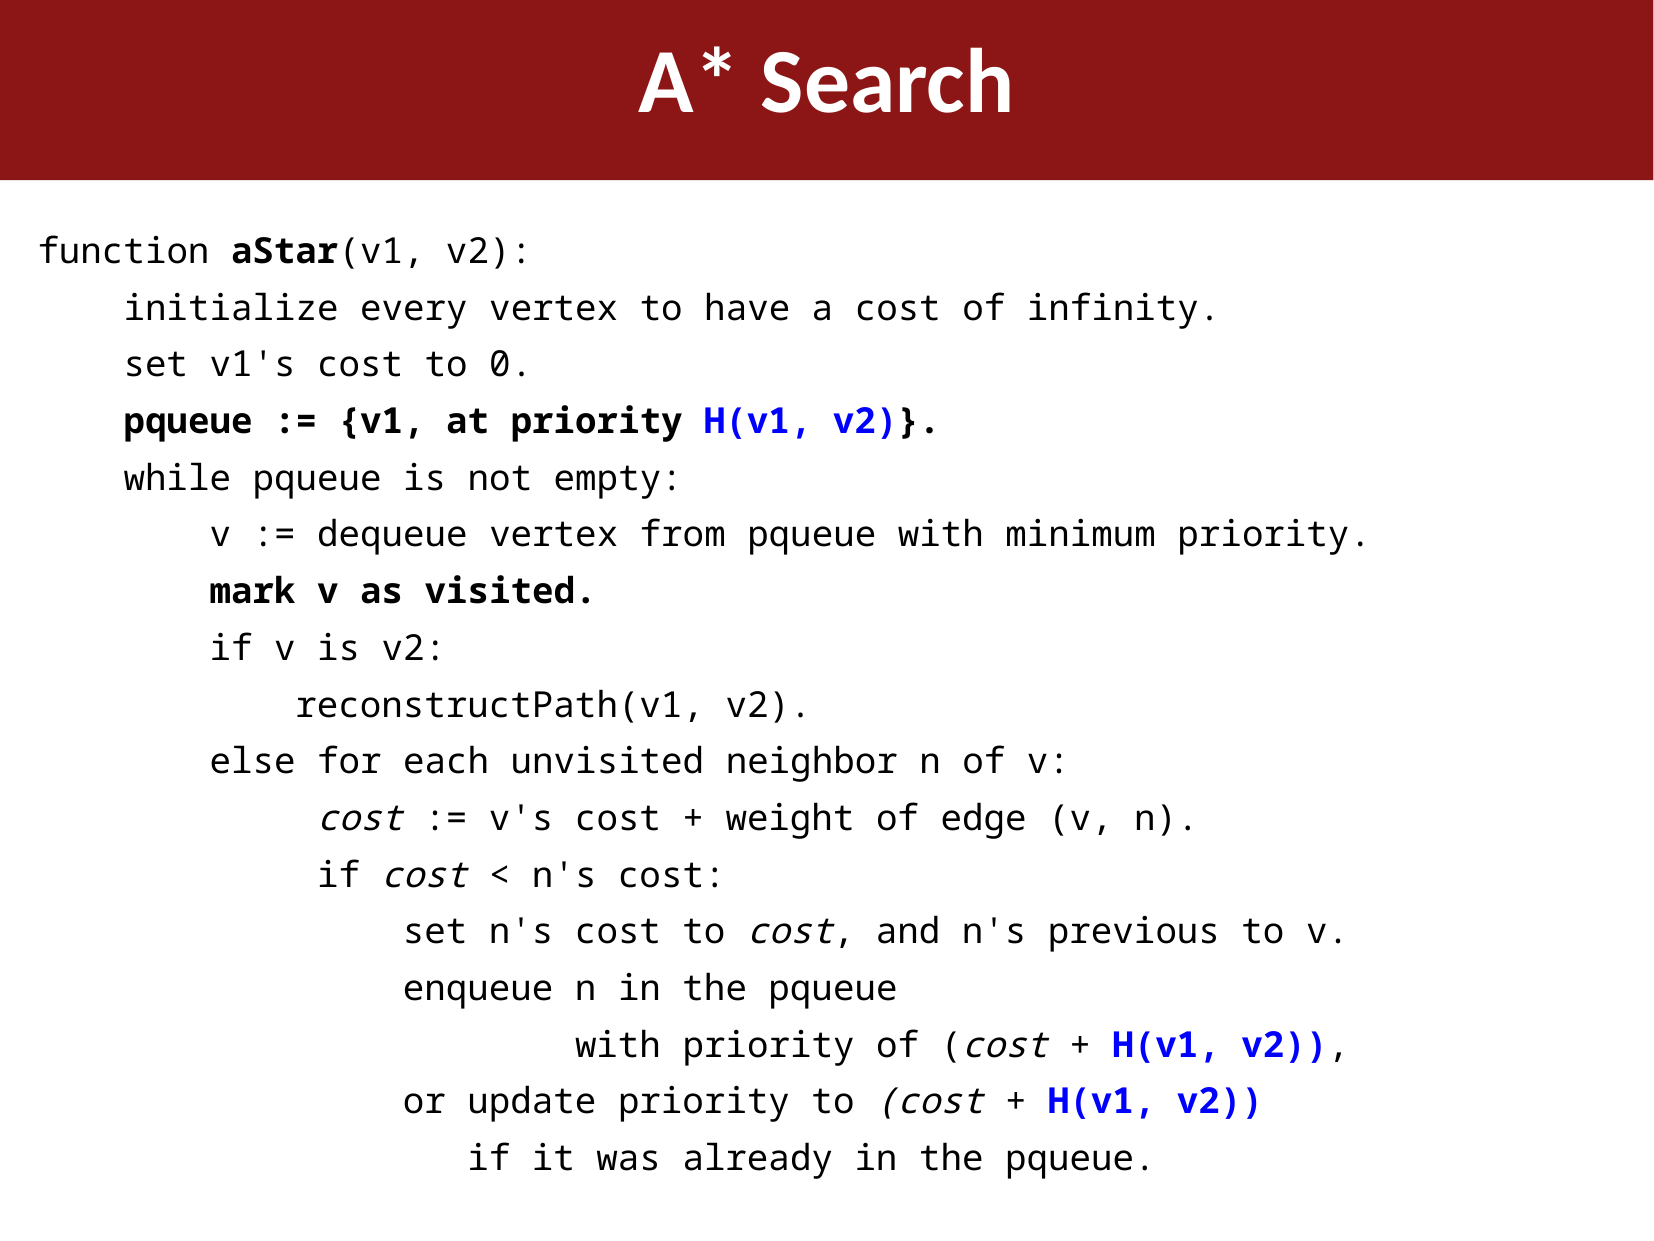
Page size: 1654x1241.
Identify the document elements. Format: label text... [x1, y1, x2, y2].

list function aStar(v1, v2): initialize every vertex to have a cost of infinity. set v1's cost to 0. pqueue := {v1, at priority H(v1, v2)}. while pqueue is not empty: v := dequeue vertex from pqueue with minimum priority. mark v as visited. if v is v2: reconstructPath(v1, v2). else for each unvisited neighbor n of v: cost := v's cost + weight of edge (v, n). if cost < n's cost: set n's cost to cost, and n's previous to v. enqueue n in the pqueue with priority of (cost + H(v1, v2)), or update priority to (cost + H(v1, v2)) if it was already in the pqueue. [37, 225, 1636, 1186]
title A* Search [0, 0, 1654, 181]
